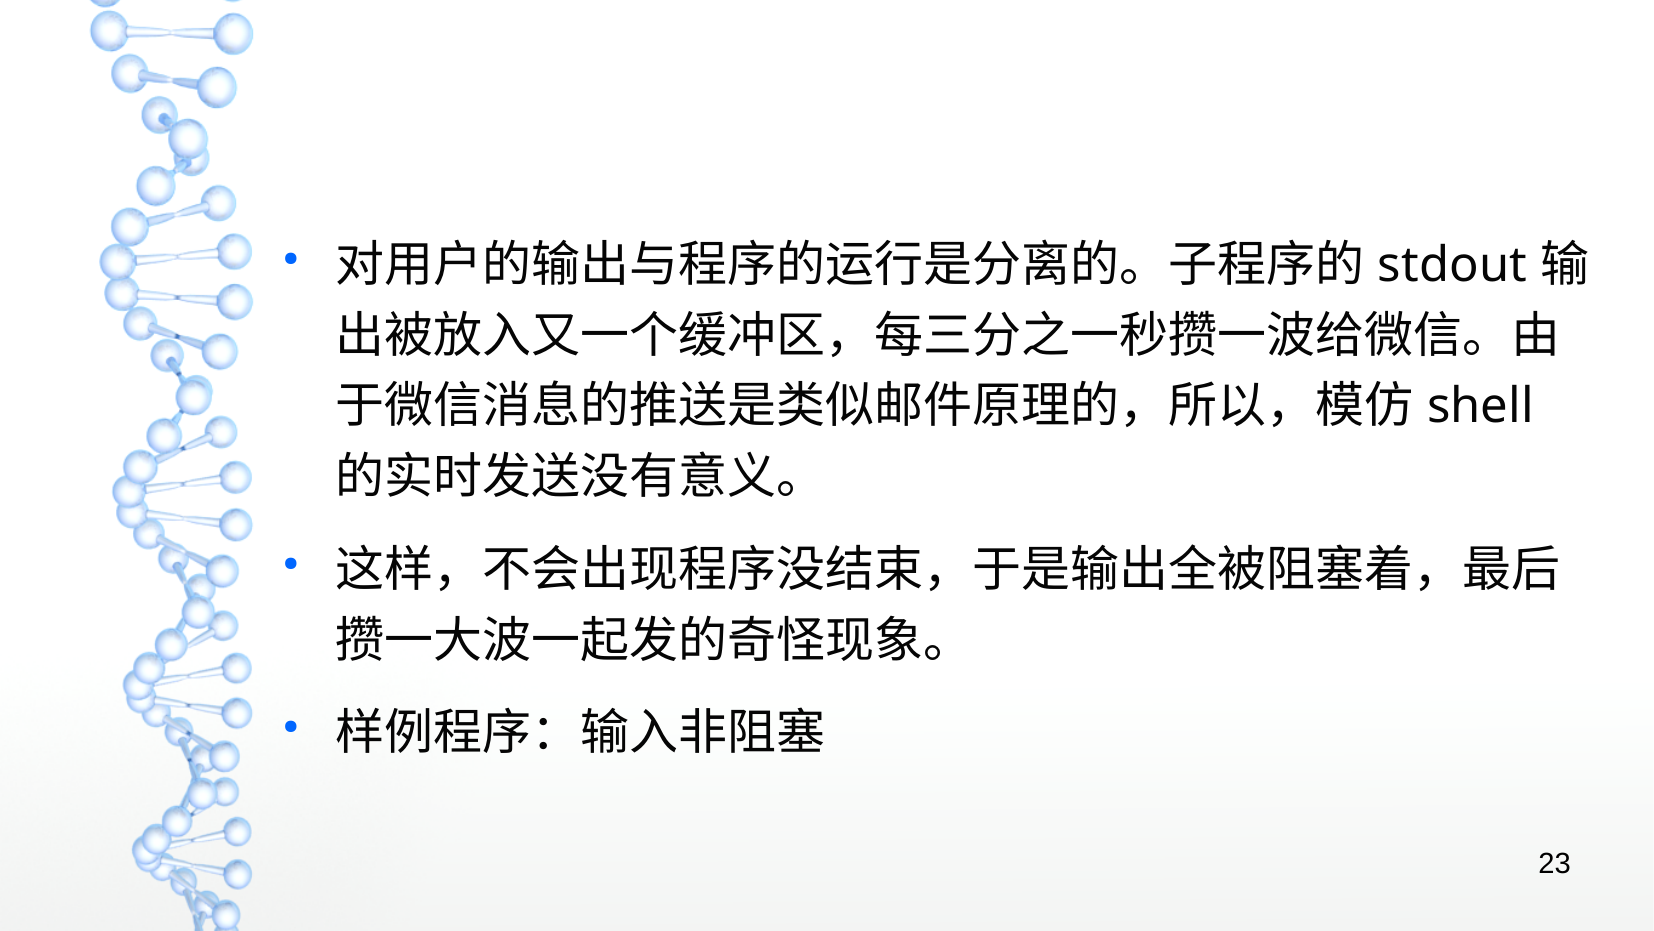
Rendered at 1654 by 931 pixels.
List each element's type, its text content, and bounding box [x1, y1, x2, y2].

list 对用户的输出与程序的运行是分离的。子程序的stdout输出被放入又一个缓冲区，每三分之一秒攒一波给微信。由于微信消息的推送是类似邮件原理的，所以，模仿shell的实时发送没有意义。 这样，不会出现程序没结束，于是输出全被阻塞着，最后攒一大波一起发的奇怪现象。 样例程序：输入非阻塞 [265, 224, 1595, 764]
picture [0, 0, 1654, 931]
